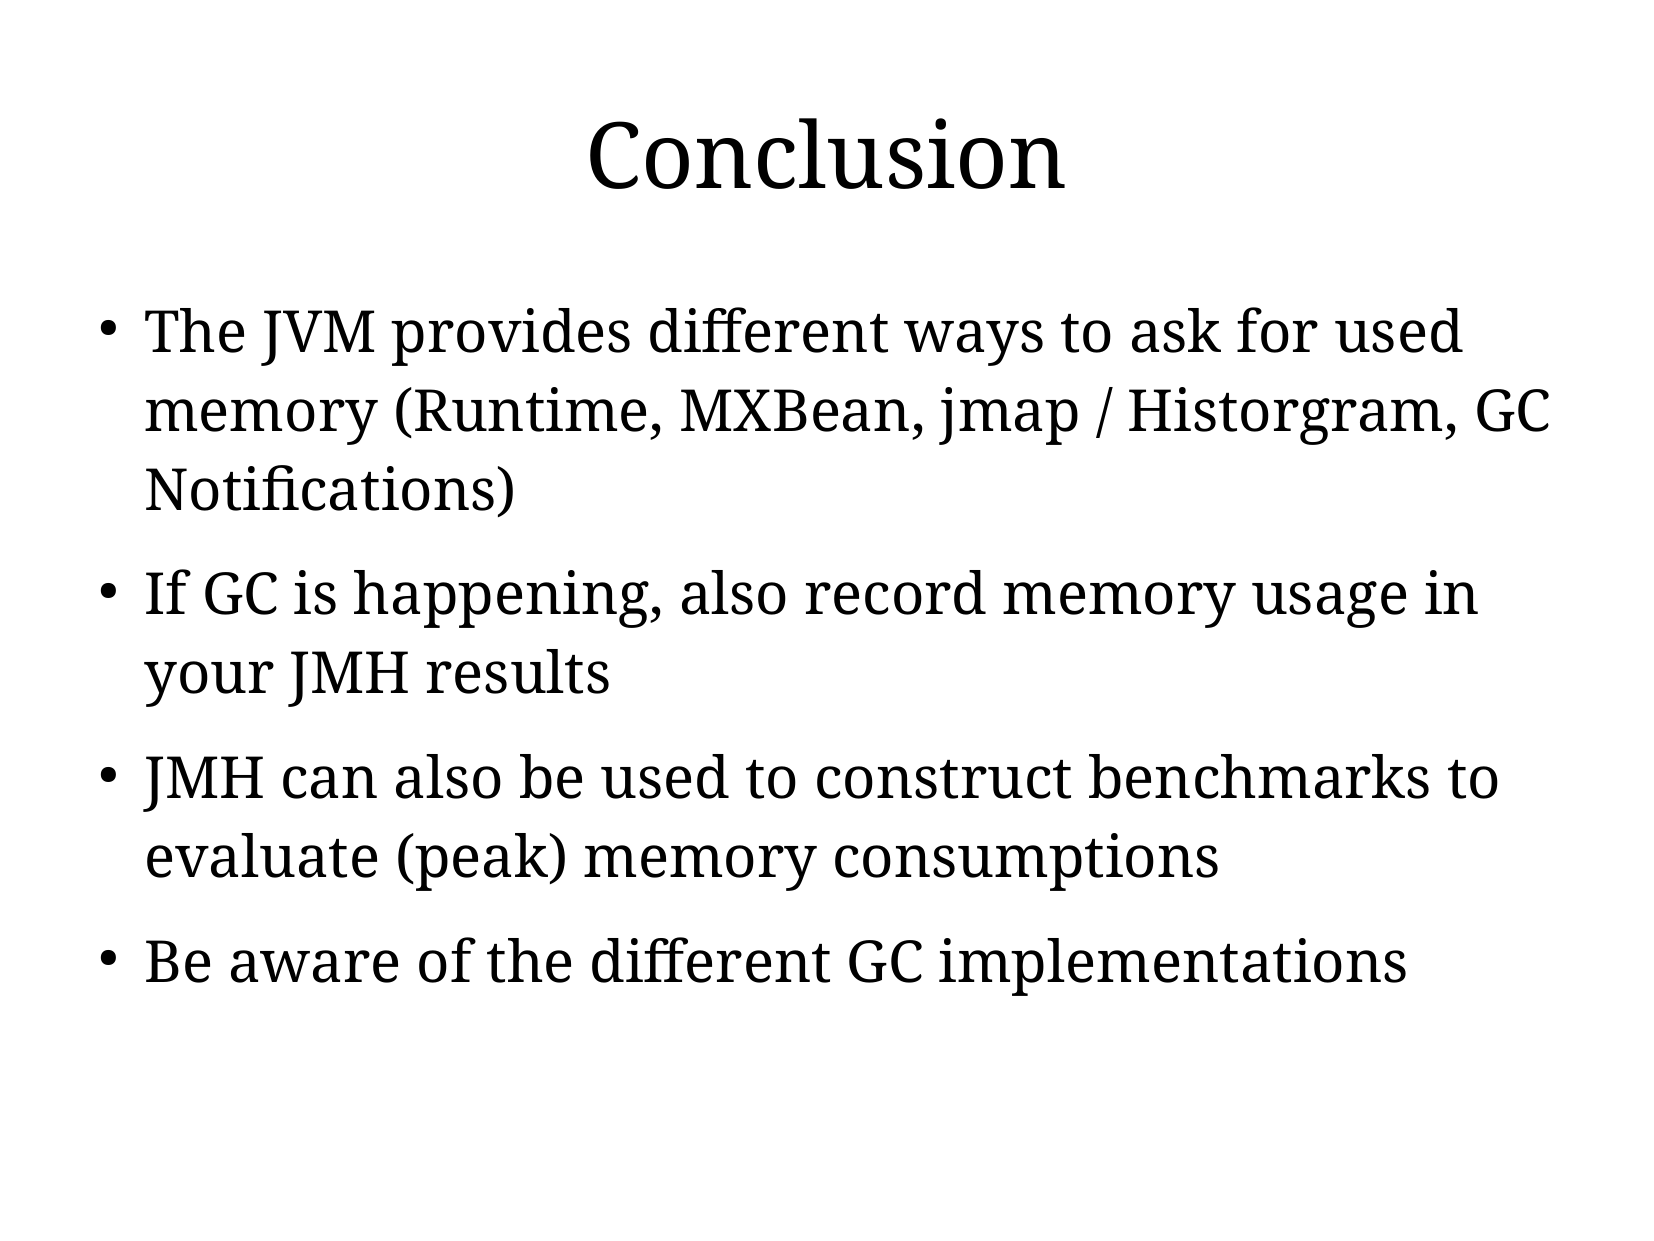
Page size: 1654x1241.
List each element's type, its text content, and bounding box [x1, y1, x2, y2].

list The JVM provides different ways to ask for used memory (Runtime, MXBean, jmap / Historgram, GC Notifications) If GC is happening, also record memory usage in your JMH results JMH can also be used to construct benchmarks to evaluate (peak) memory consumptions Be aware of the different GC implementations [82, 290, 1571, 1010]
title Conclusion [82, 49, 1571, 257]
